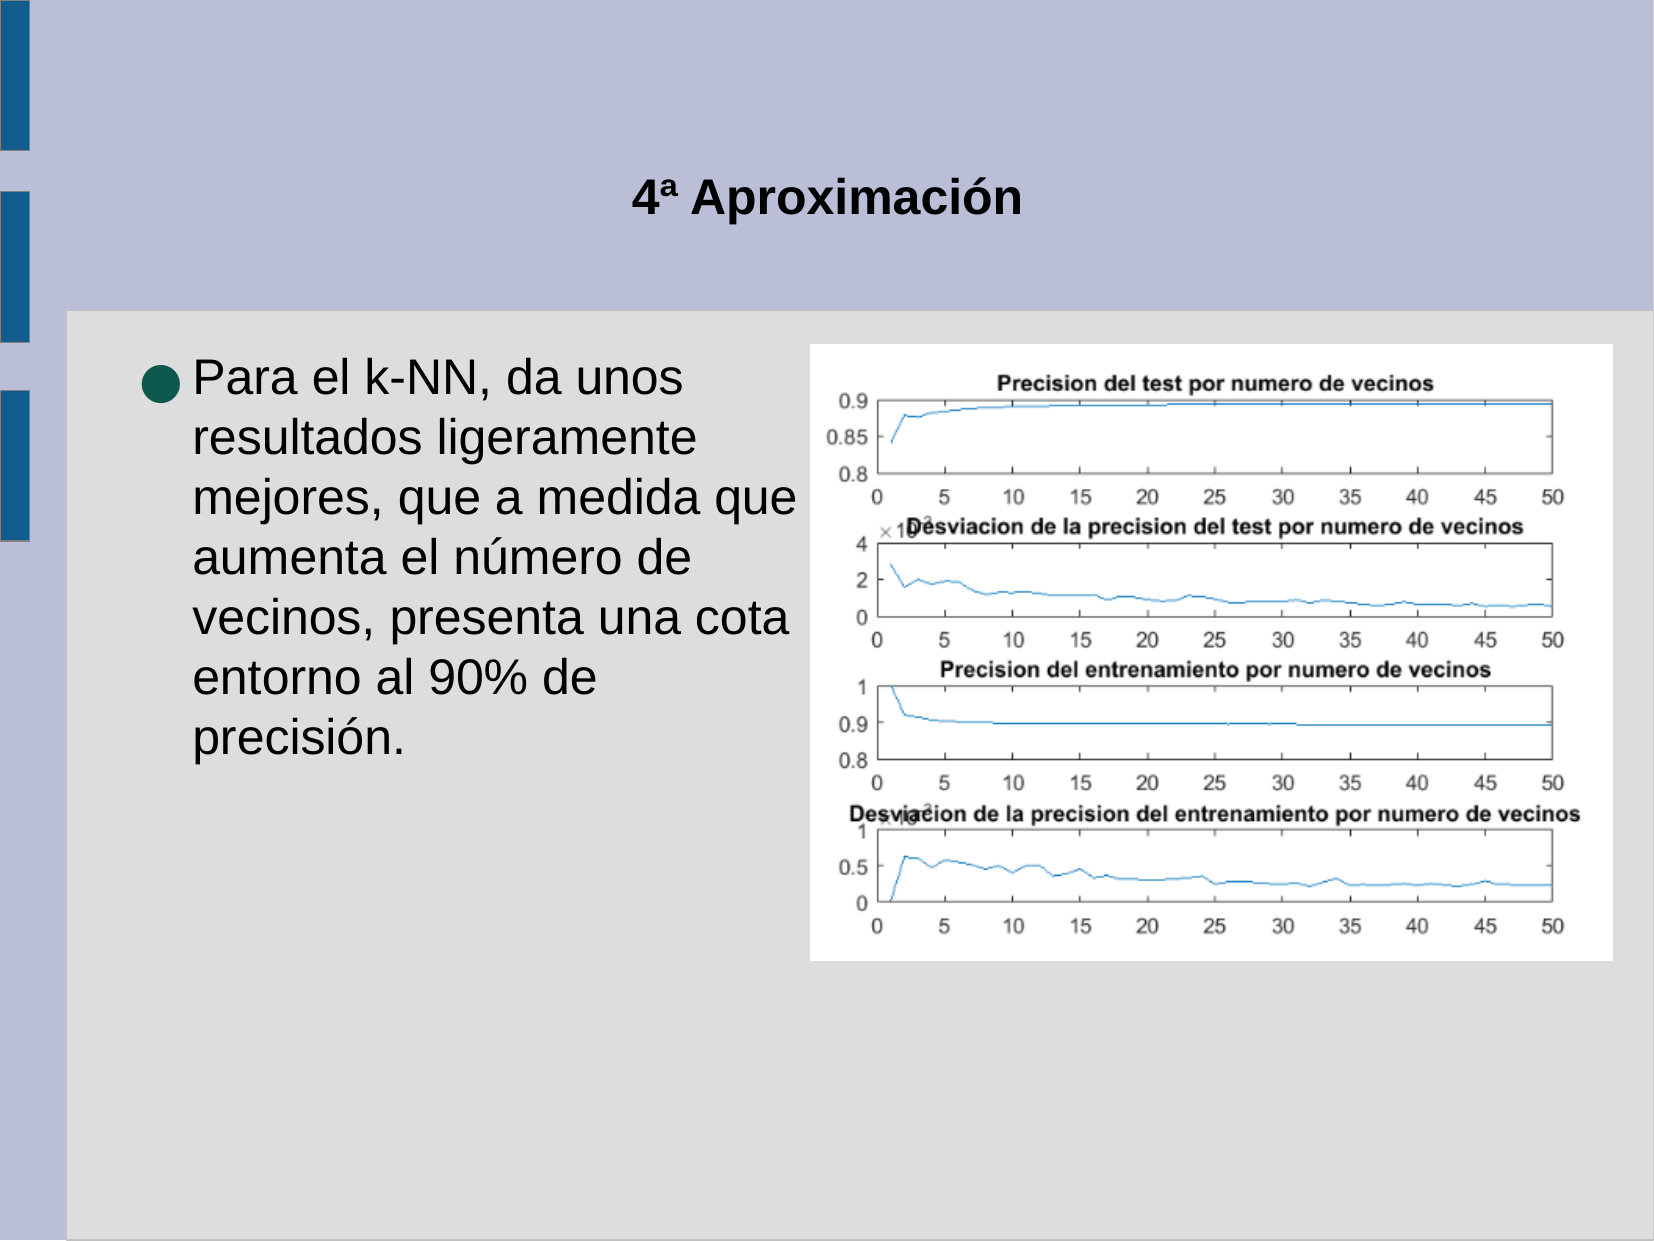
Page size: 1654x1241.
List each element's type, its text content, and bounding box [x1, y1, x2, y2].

text_box 4ª Aproximación [121, 91, 1534, 299]
picture [810, 344, 1613, 961]
text_box Para el k-NN, da unos resultados ligeramente mejores, que a medida que aumenta el número de vecinos, presenta una cota entorno al 90% de precisión. [121, 344, 811, 1126]
